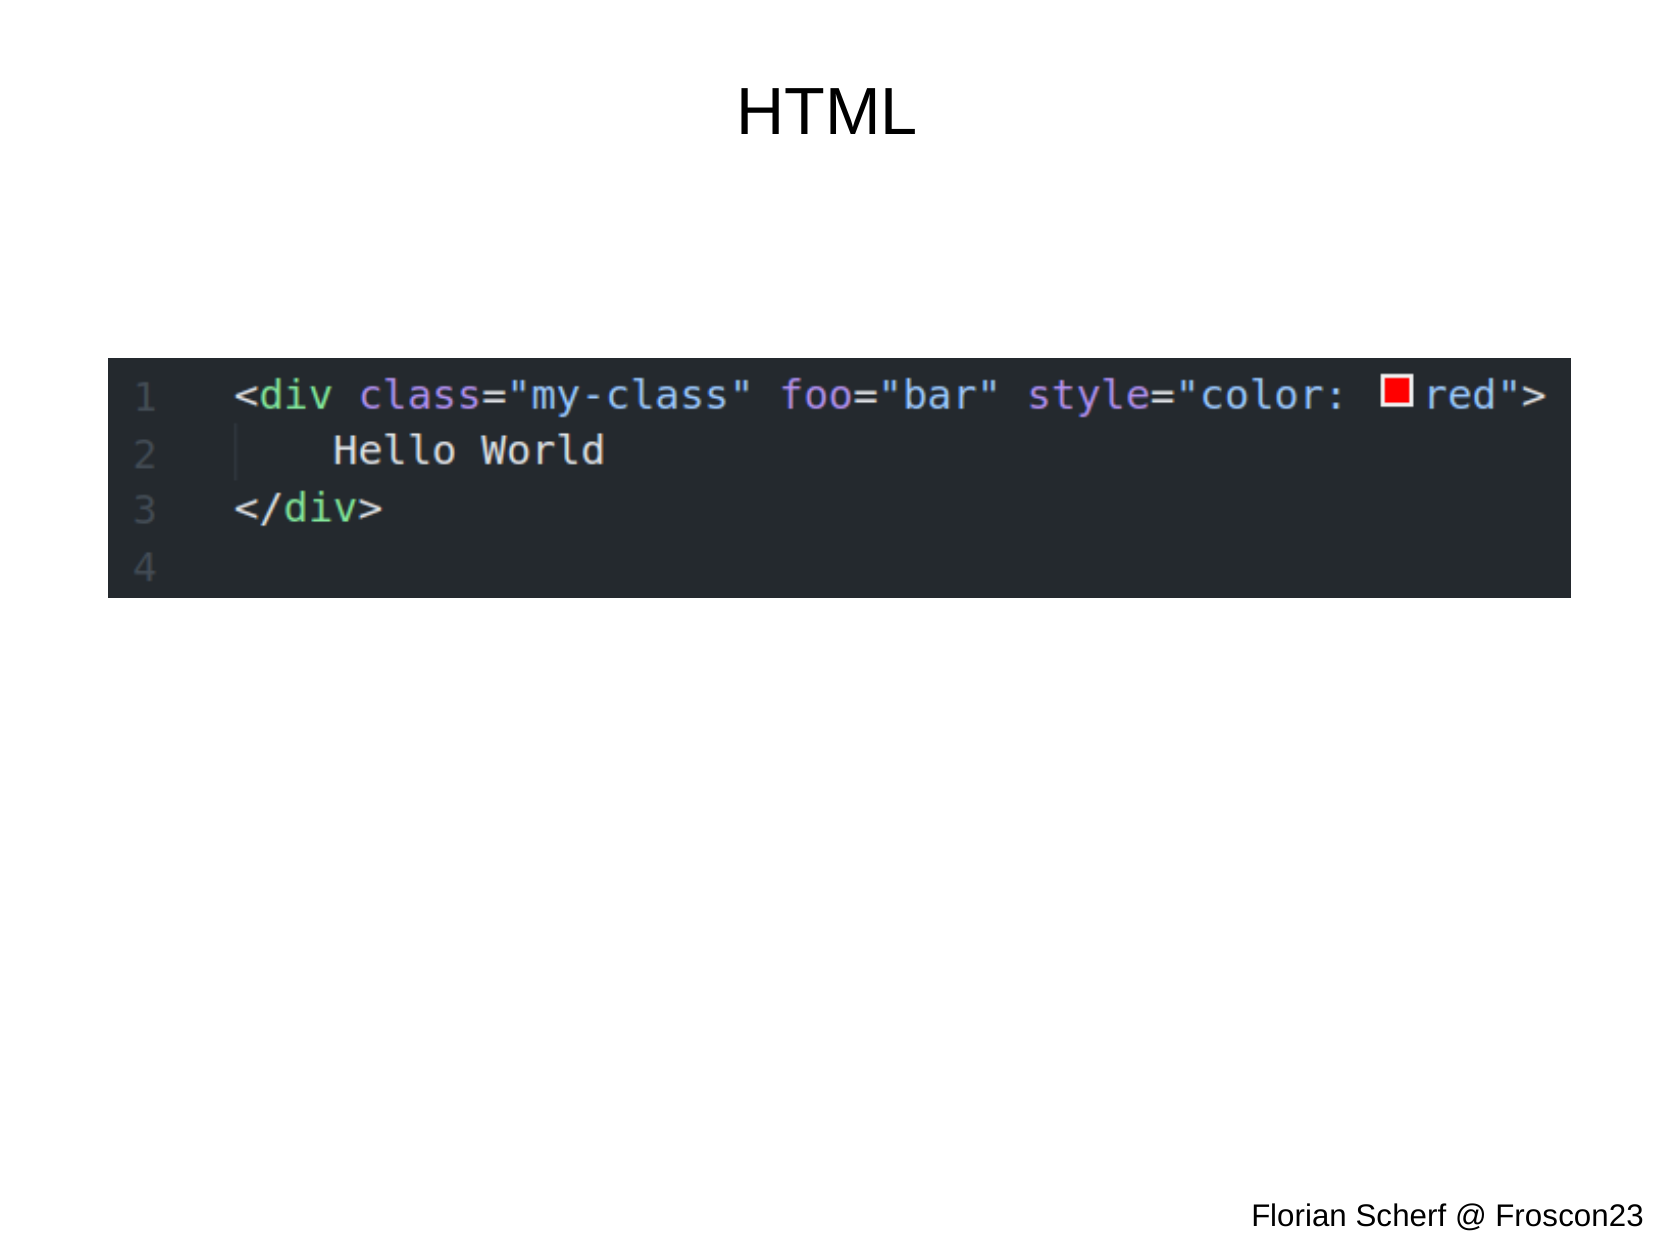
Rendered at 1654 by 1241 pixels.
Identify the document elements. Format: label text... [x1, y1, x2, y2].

list Florian Scherf @ Froscon23 [1180, 1198, 1654, 1241]
picture [108, 358, 1571, 598]
title HTML [82, 8, 1571, 216]
